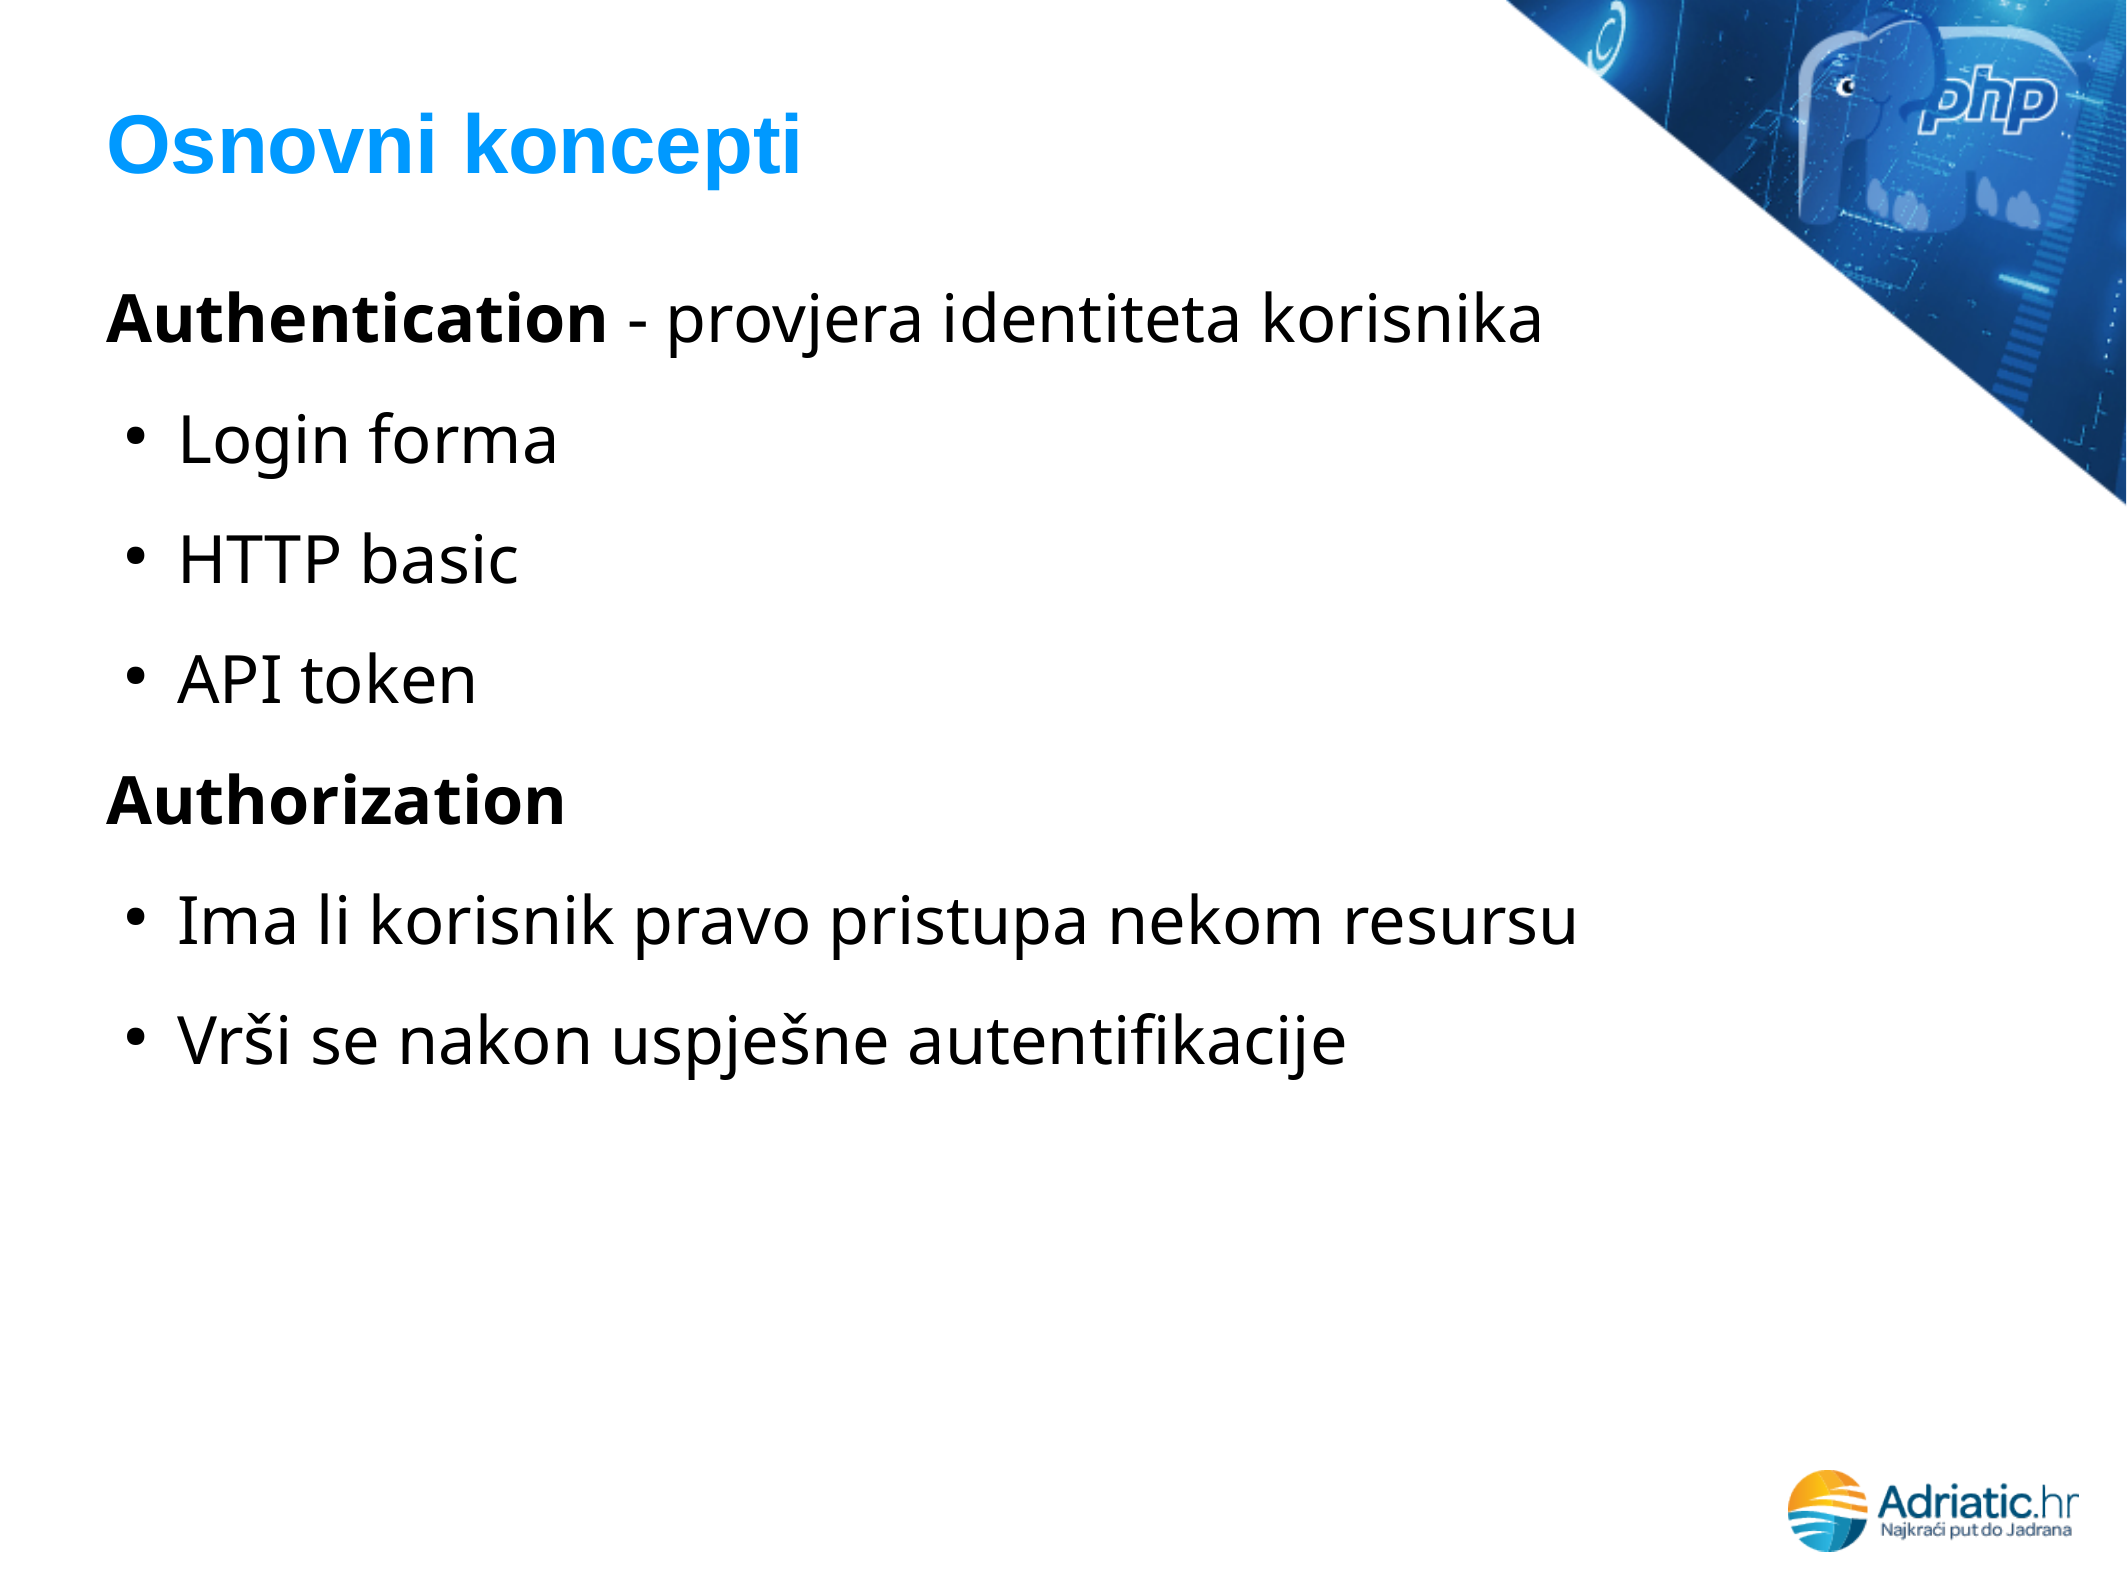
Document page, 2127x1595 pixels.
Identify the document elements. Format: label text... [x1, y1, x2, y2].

picture [1505, 0, 2127, 625]
title Osnovni koncepti [106, 70, 1630, 219]
list Authentication - provjera identiteta korisnika Login forma HTTP basic API token Authorization Ima li korisnik pravo pristupa nekom resursu Vrši se nakon uspješne autentifikacije [106, 271, 2020, 1453]
picture [1788, 1470, 2079, 1552]
